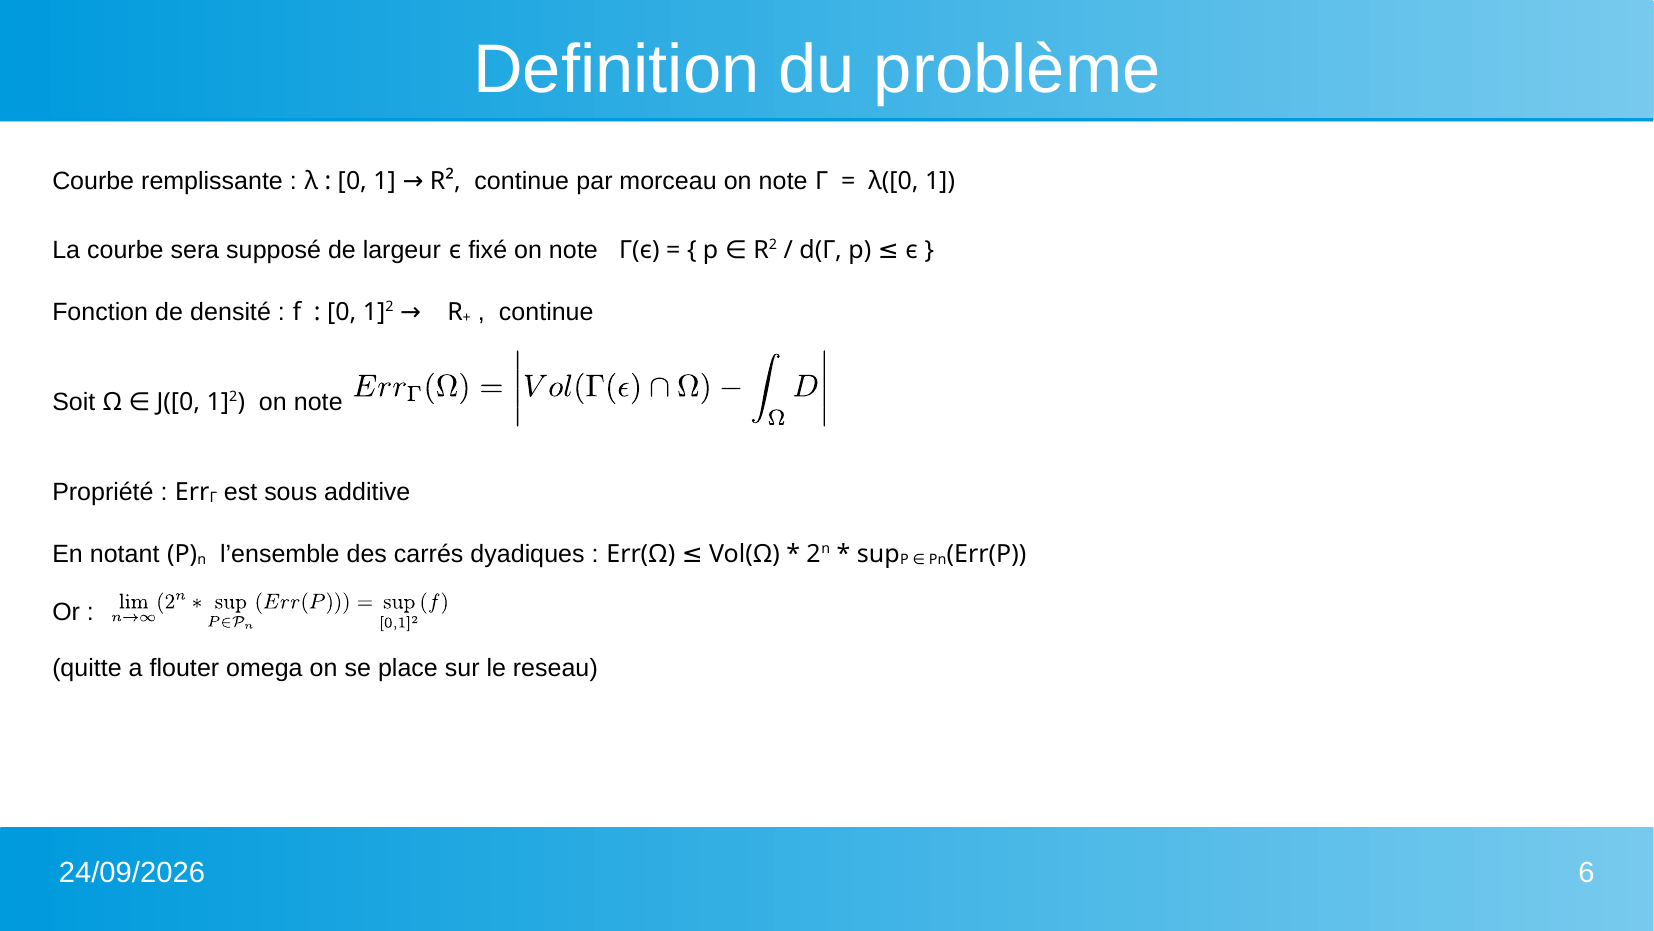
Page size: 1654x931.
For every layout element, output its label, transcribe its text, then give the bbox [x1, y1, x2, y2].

picture [111, 592, 447, 632]
picture [352, 350, 826, 427]
title Definition du problème [59, 29, 1595, 108]
text_box Courbe remplissante : λ : [0, 1] → R², continue par morceau on note Γ = λ([0, 1]) La courbe sera supposé de largeur ϵ fixé on note Γ(ϵ) = { p ∈ R2 / d(Γ, p) ≤ ϵ } Fonction de densité : f : [0, 1]2 → R+ , continue Soit Ω ∈ J([0, 1]2) on note Propriété : ErrΓ est sous additive En notant (P)n l’ensemble des carrés dyadiques : Err(Ω) ≤ Vol(Ω) * 2n * supP ∈ Pn(Err(P)) Or : (quitte a flouter omega on se place sur le reseau) [37, 155, 1426, 693]
